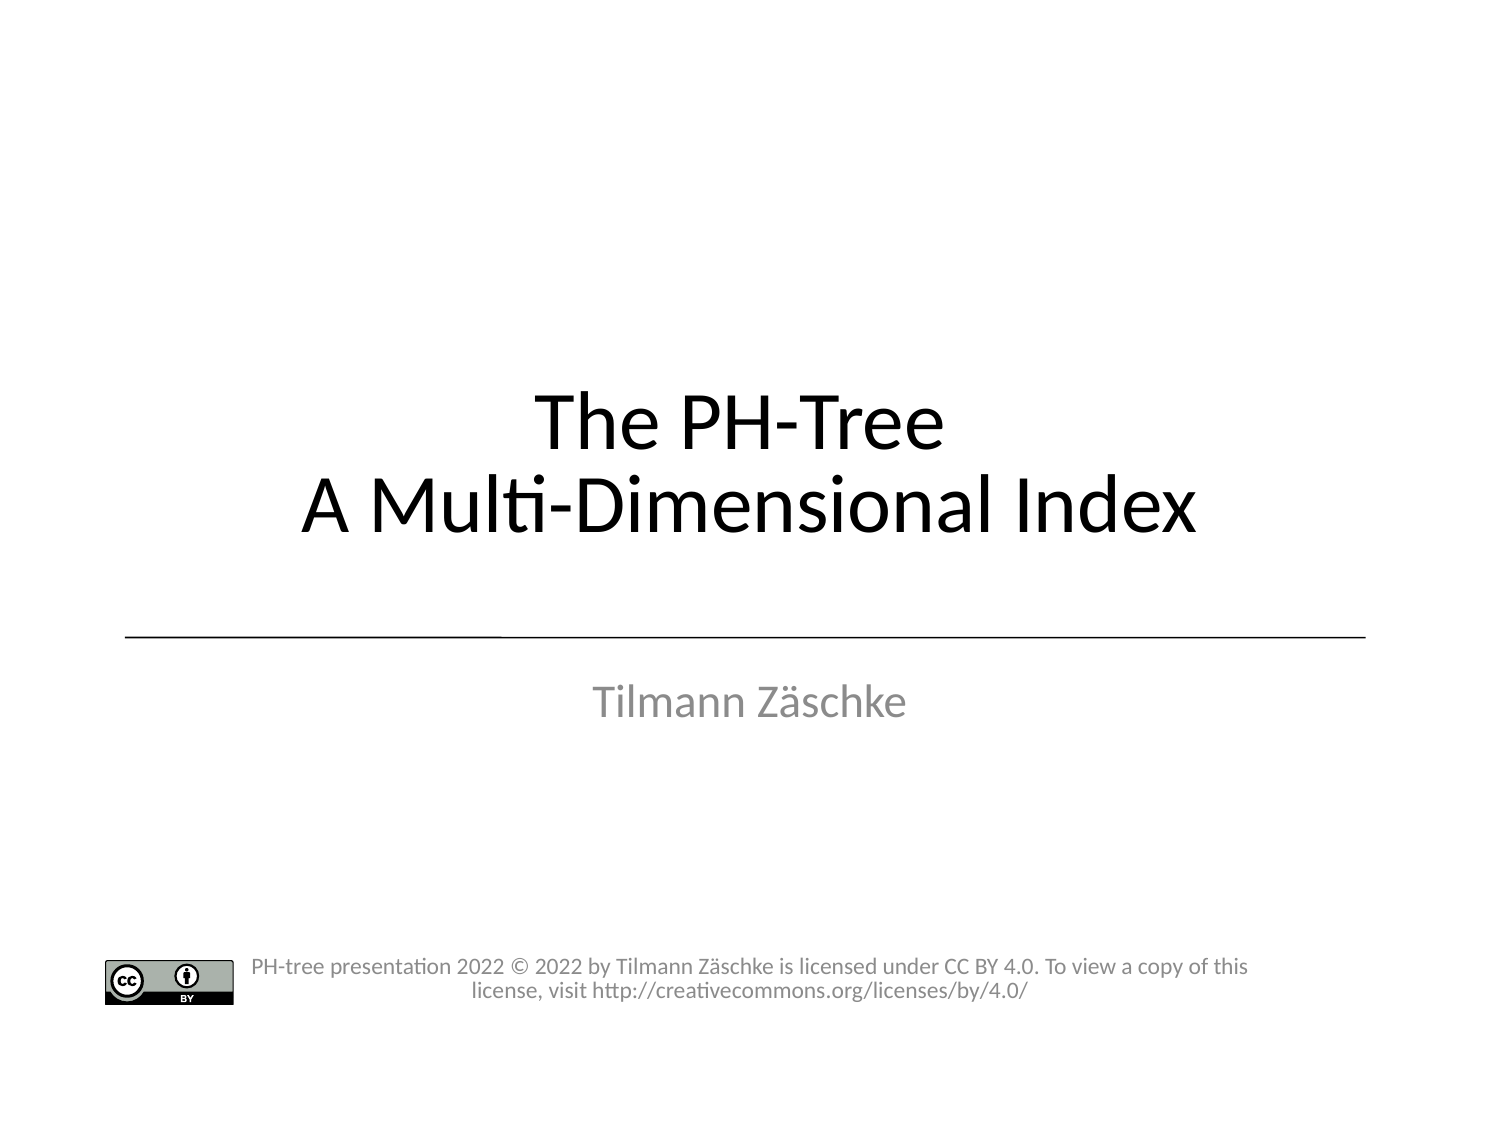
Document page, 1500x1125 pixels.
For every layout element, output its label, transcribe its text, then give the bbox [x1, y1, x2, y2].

text_box The PH-Tree A Multi-Dimensional Index [112, 349, 1388, 591]
picture [105, 960, 234, 1006]
text_box Tilmann Zäschke PH-tree presentation 2022 © 2022 by Tilmann Zäschke is licensed under CC BY 4.0. To view a copy of this license, visit http://creativecommons.org/licenses/by/4.0/ [225, 674, 1275, 1013]
